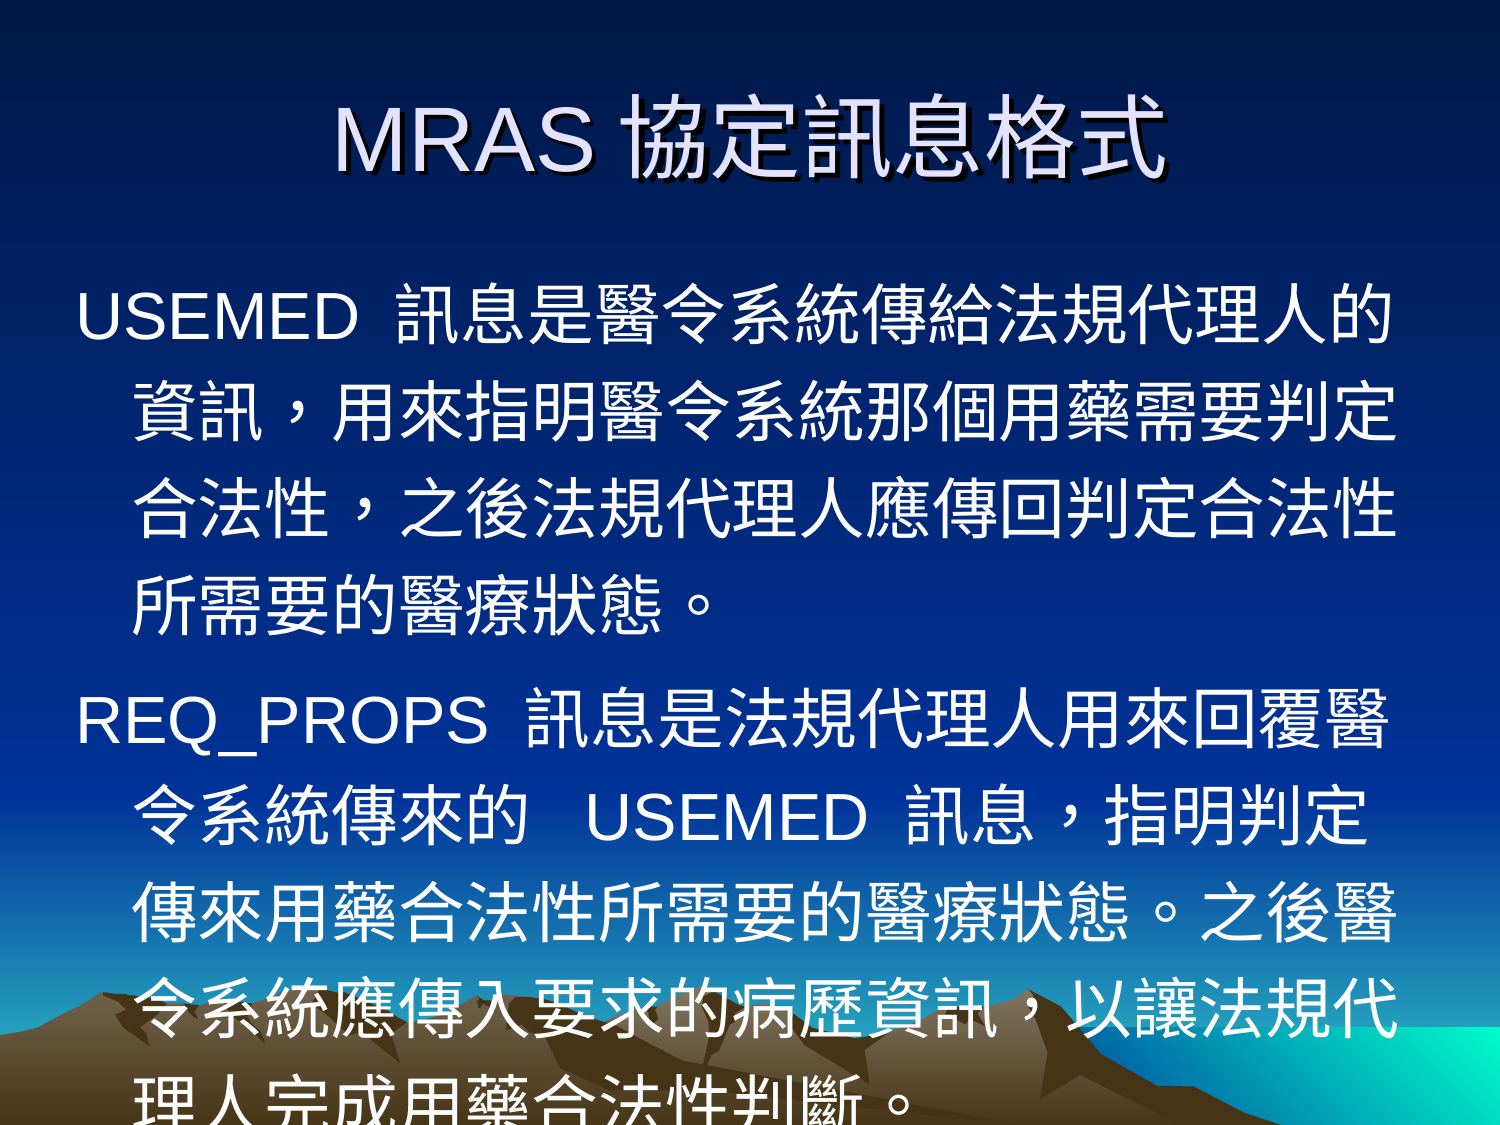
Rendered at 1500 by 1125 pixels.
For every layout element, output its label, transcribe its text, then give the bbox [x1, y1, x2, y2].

title MRAS協定訊息格式 [75, 20, 1426, 242]
list USEMED 訊息是醫令系統傳給法規代理人的資訊，用來指明醫令系統那個用藥需要判定合法性，之後法規代理人應傳回判定合法性所需要的醫療狀態。 REQ_PROPS 訊息是法規代理人用來回覆醫令系統傳來的 USEMED 訊息，指明判定傳來用藥合法性所需要的醫療狀態。之後醫令系統應傳入要求的病歷資訊，以讓法規代理人完成用藥合法性判斷。 [75, 262, 1426, 1001]
